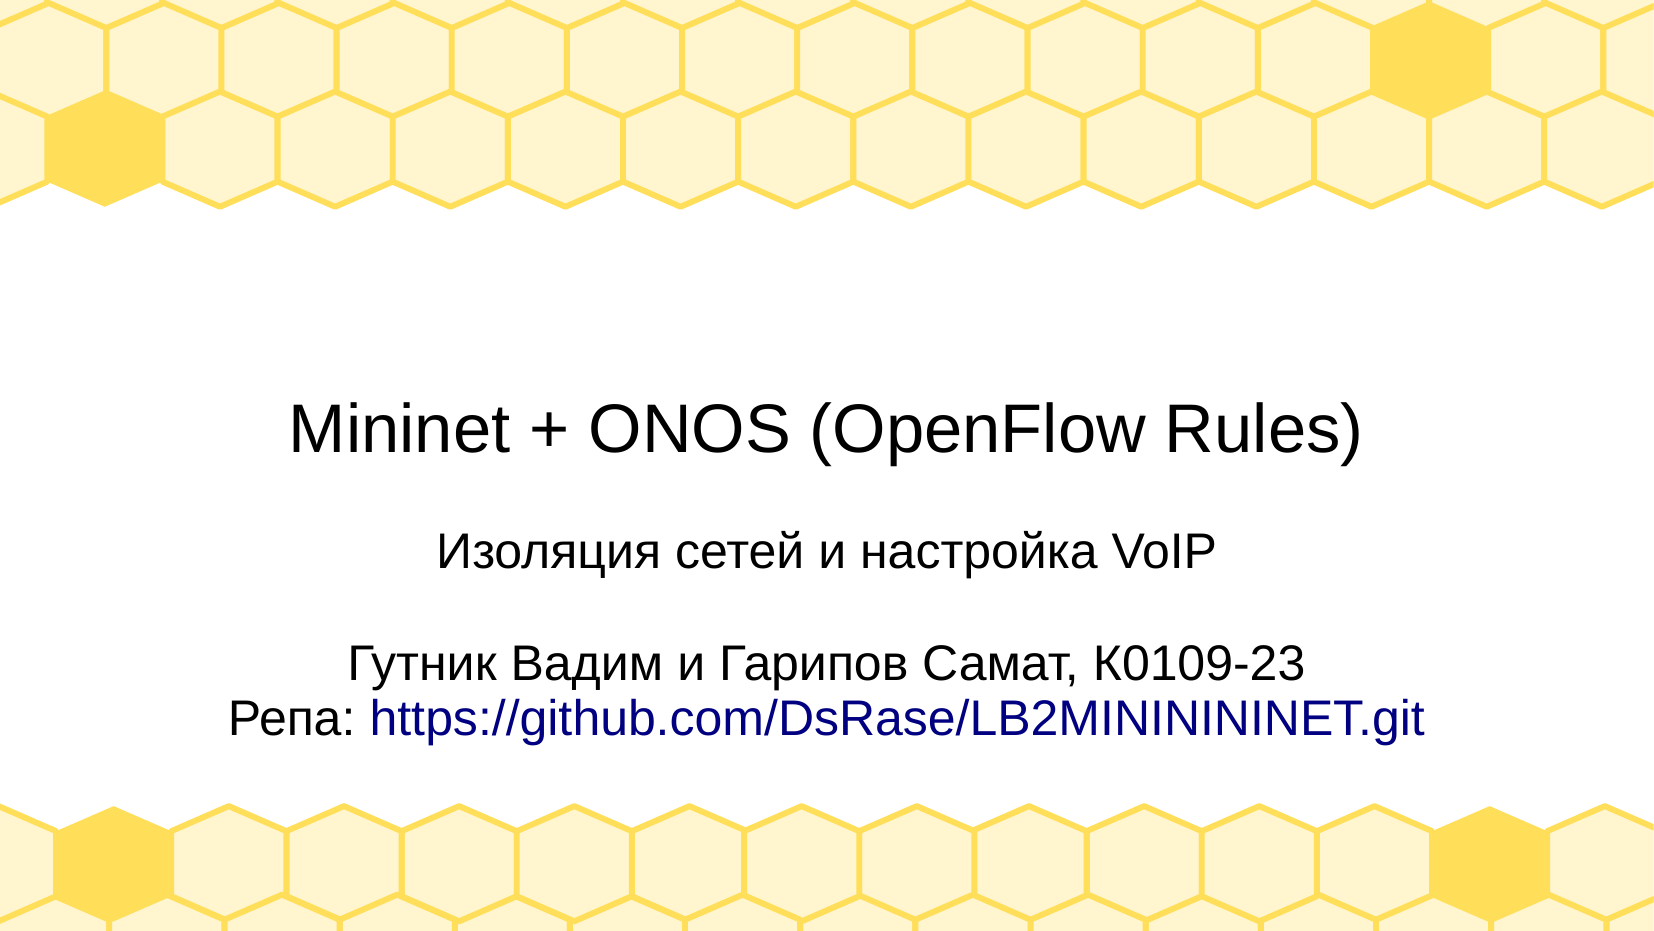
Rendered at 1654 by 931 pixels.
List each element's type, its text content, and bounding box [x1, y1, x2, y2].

subtitle Изоляция сетей и настройка VoIP Гутник Вадим и Гарипов Самат, К0109-23 Репа: https://github.com/DsRase/LB2MININININET.git [88, 523, 1565, 747]
title Mininet + ONOS (OpenFlow Rules) [88, 324, 1565, 523]
